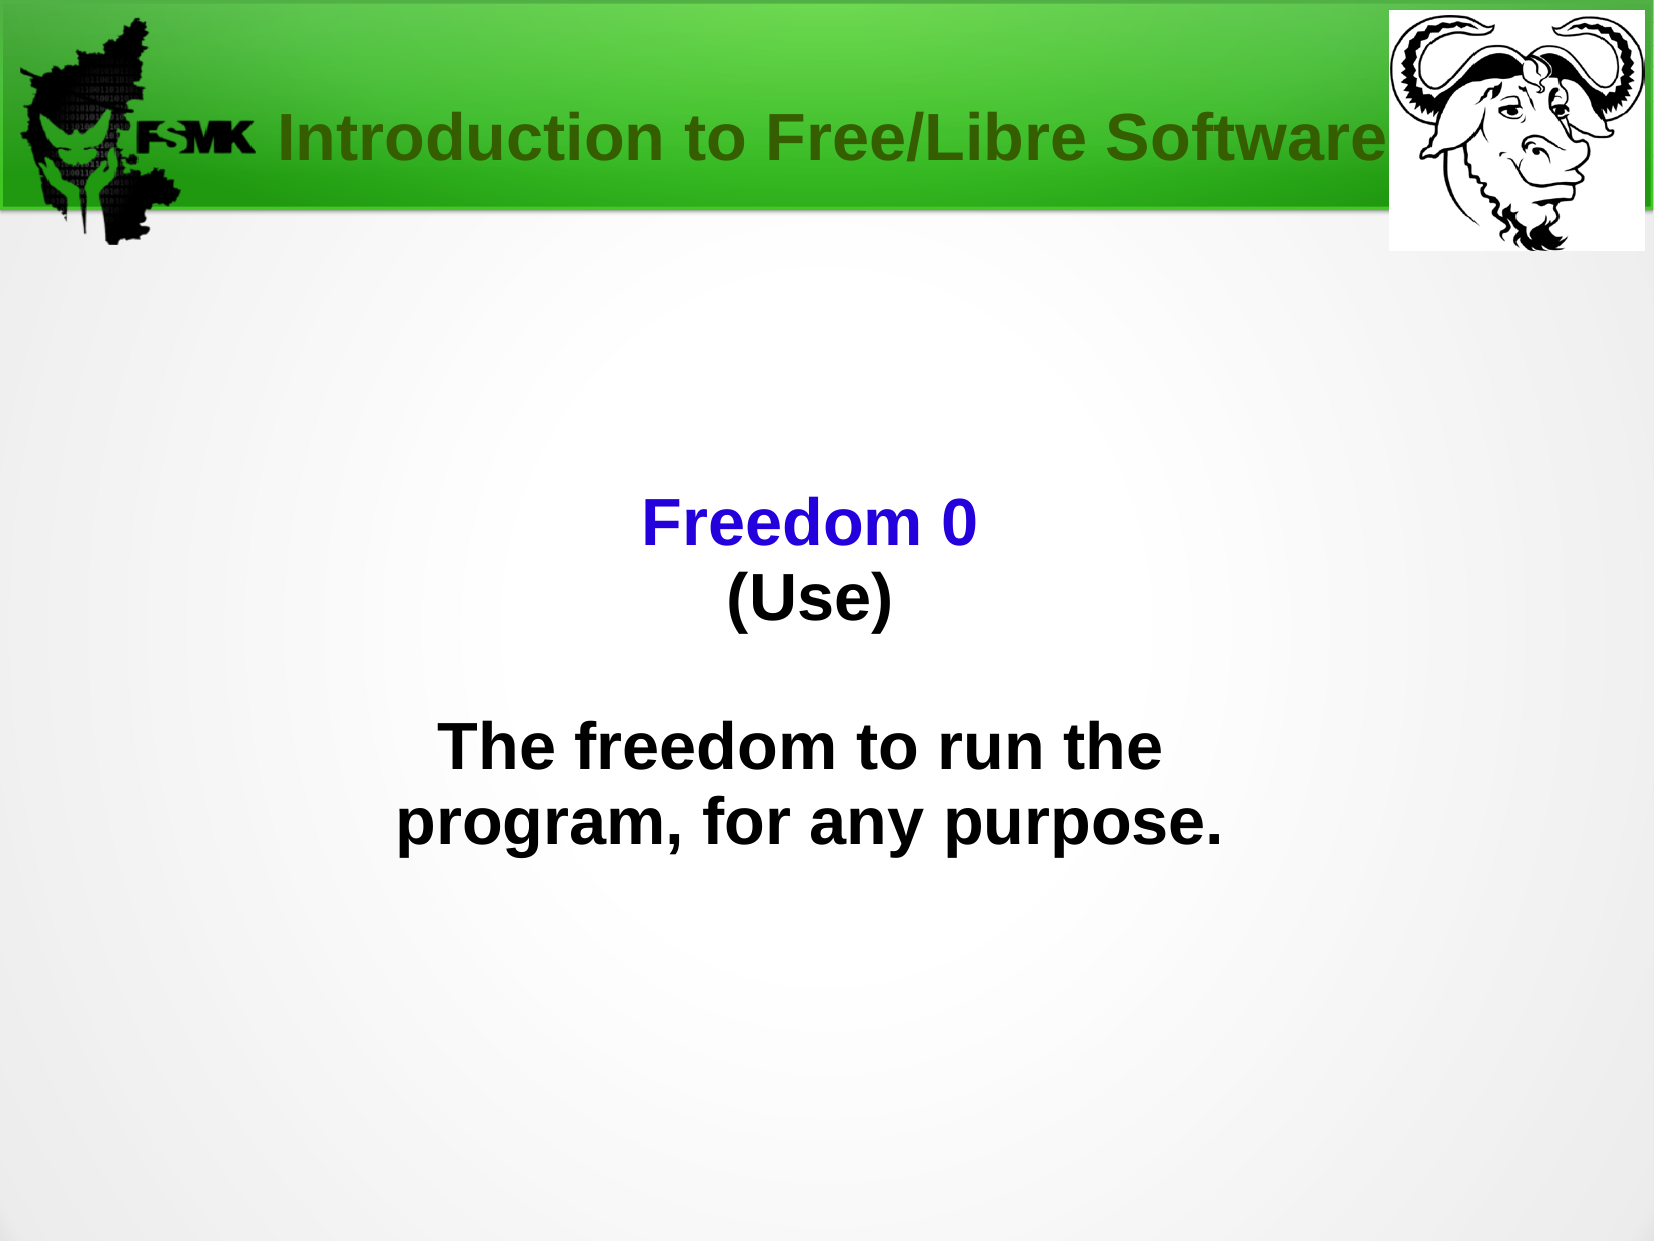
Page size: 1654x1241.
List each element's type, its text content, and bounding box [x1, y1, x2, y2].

title Introduction to Free/Libre Software [274, 42, 1389, 233]
picture [3, 2, 274, 259]
picture [1389, 10, 1645, 251]
text_box Freedom 0 (Use) The freedom to run the program, for any purpose. [82, 349, 1538, 1069]
